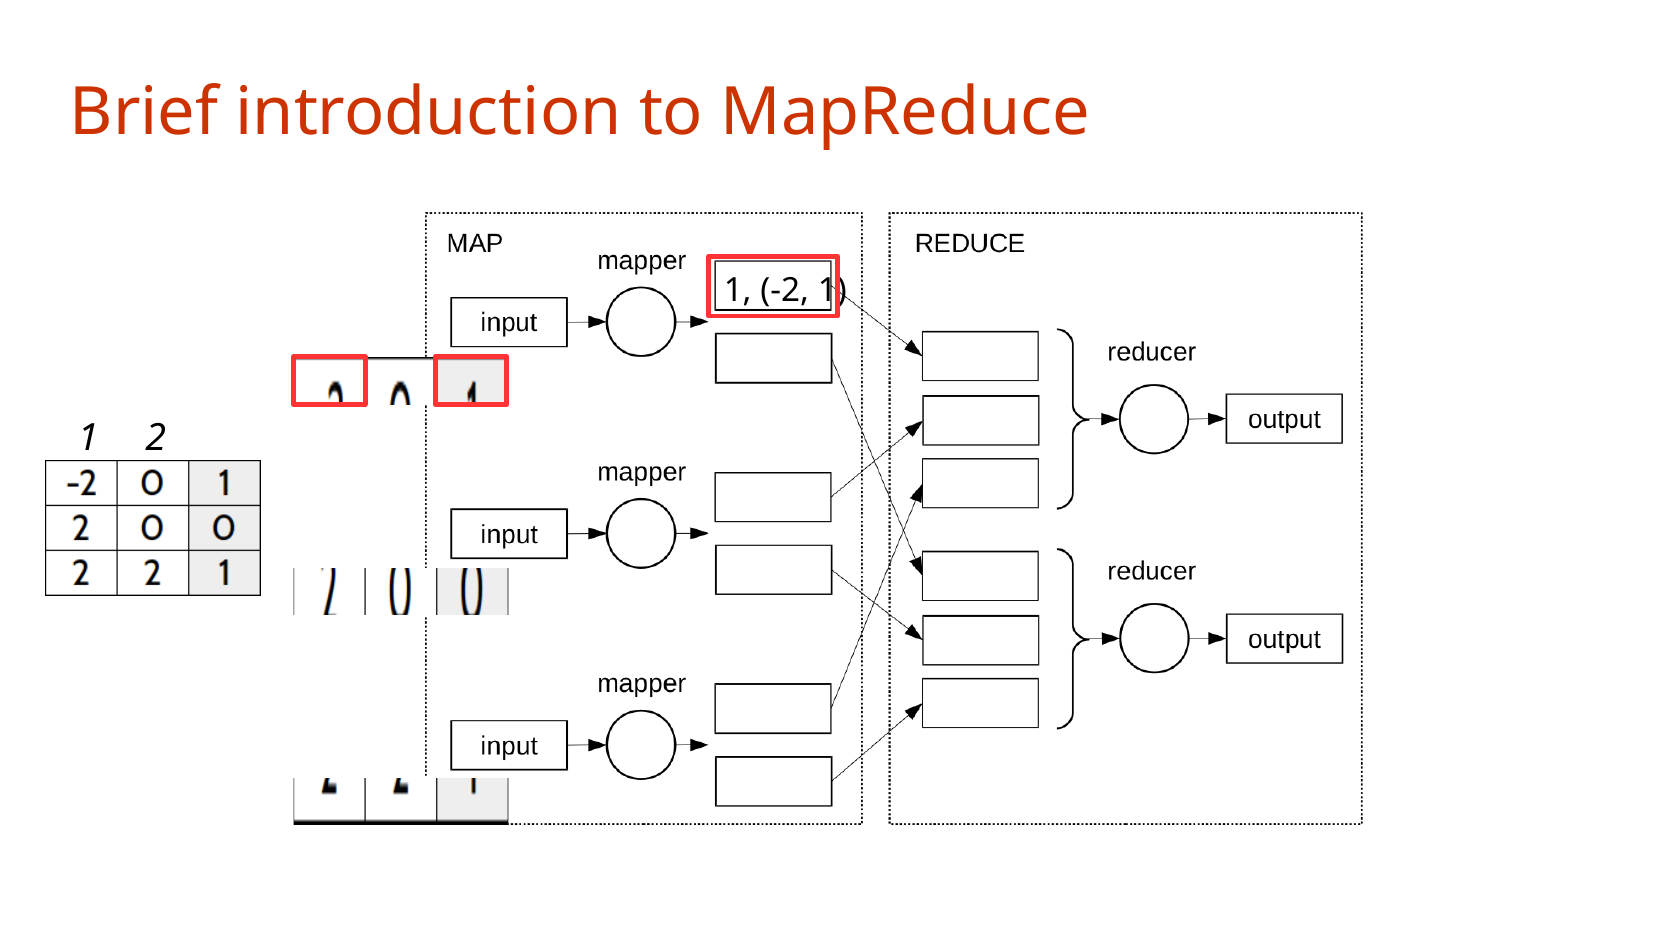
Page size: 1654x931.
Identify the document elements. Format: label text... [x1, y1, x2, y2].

picture [296, 359, 363, 402]
text_box 2 [130, 403, 179, 464]
picture [45, 460, 261, 596]
text_box 1, (-2, 1) [711, 259, 835, 314]
text_box Brief introduction to MapReduce [54, 55, 994, 152]
text_box 1 [63, 403, 106, 464]
picture [293, 209, 1365, 827]
